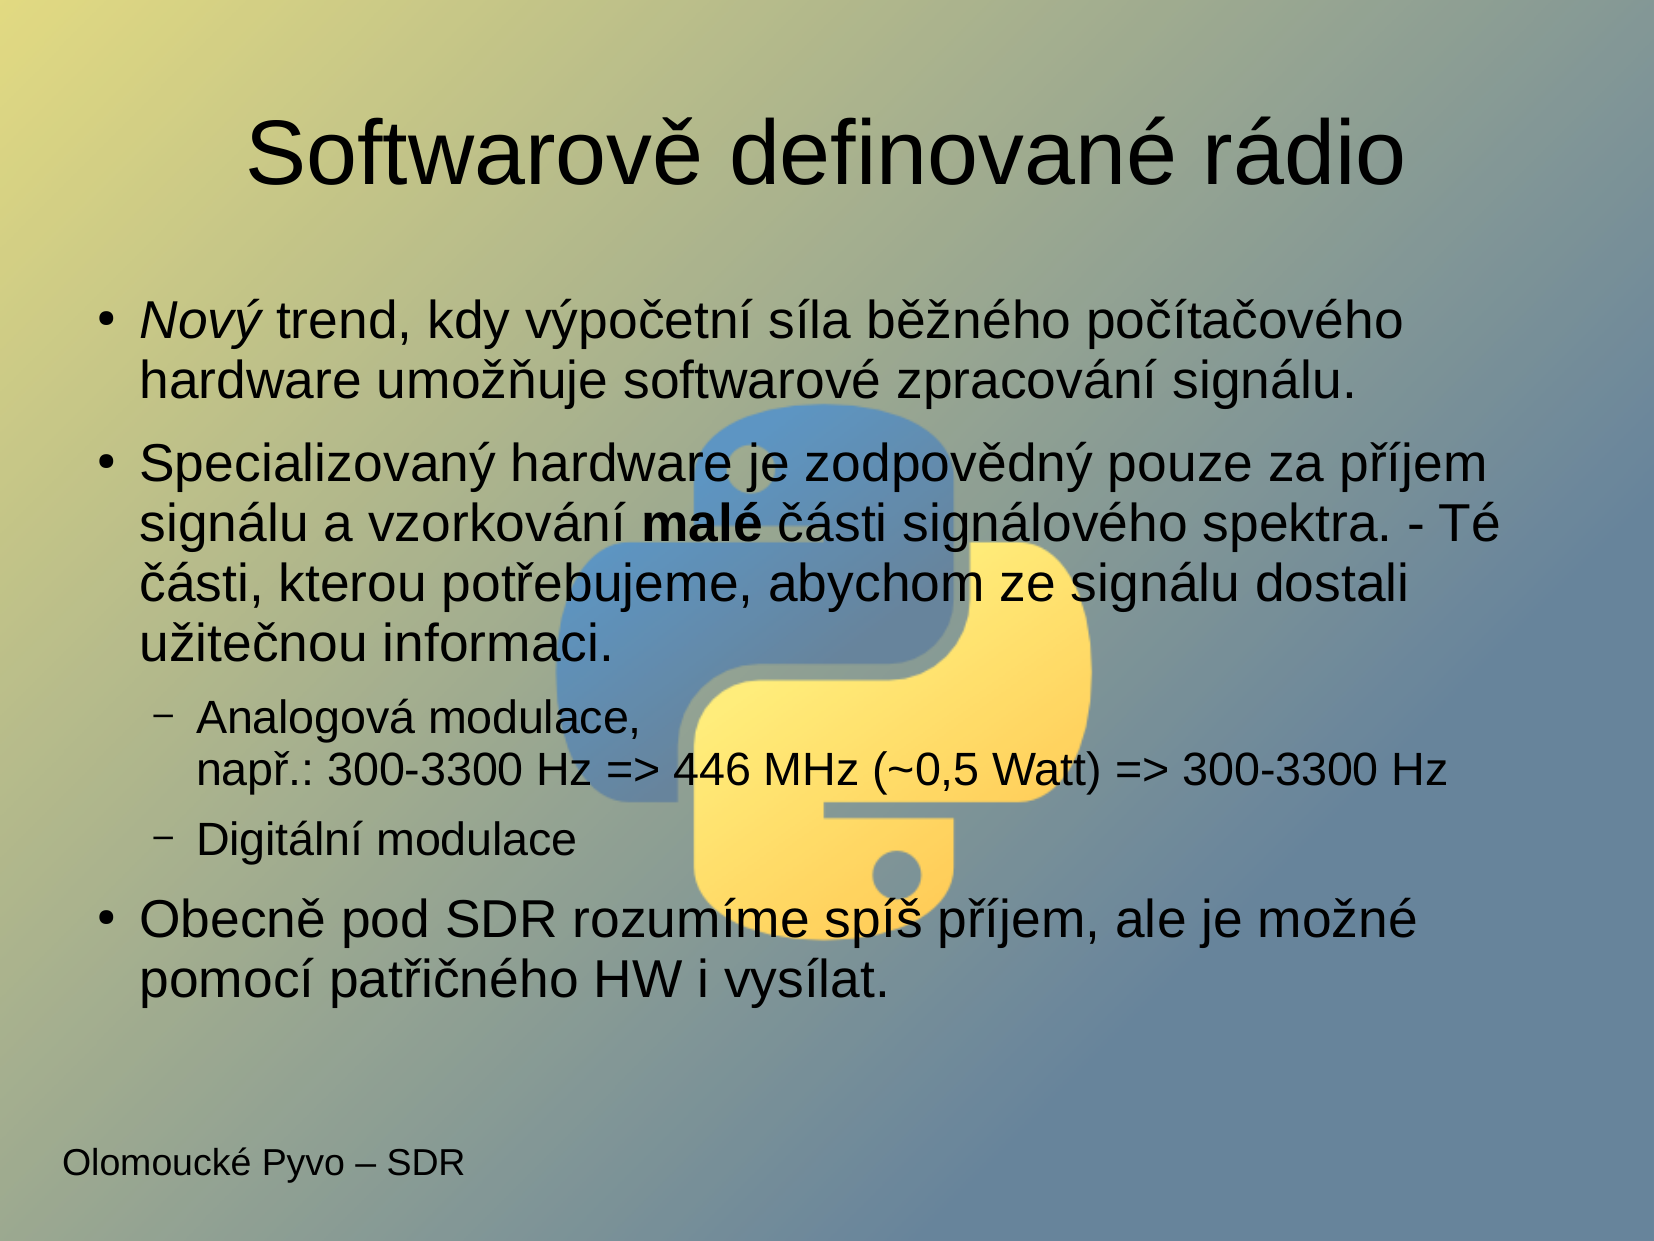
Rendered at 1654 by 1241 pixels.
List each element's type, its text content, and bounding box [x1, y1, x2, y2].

picture [0, 0, 1654, 1241]
list Nový trend, kdy výpočetní síla běžného počítačového hardware umožňuje softwarové zpracování signálu. Specializovaný hardware je zodpovědný pouze za příjem signálu a vzorkování malé části signálového spektra. - Té části, kterou potřebujeme, abychom ze signálu dostali užitečnou informaci. Analogová modulace, např.: 300-3300 Hz => 446 MHz (~0,5 Watt) => 300-3300 Hz Digitální modulace Obecně pod SDR rozumíme spíš příjem, ale je možné pomocí patřičného HW i vysílat. [82, 290, 1571, 1010]
text_box Olomoucké Pyvo – SDR [47, 1133, 778, 1191]
title Softwarově definované rádio [82, 49, 1571, 257]
